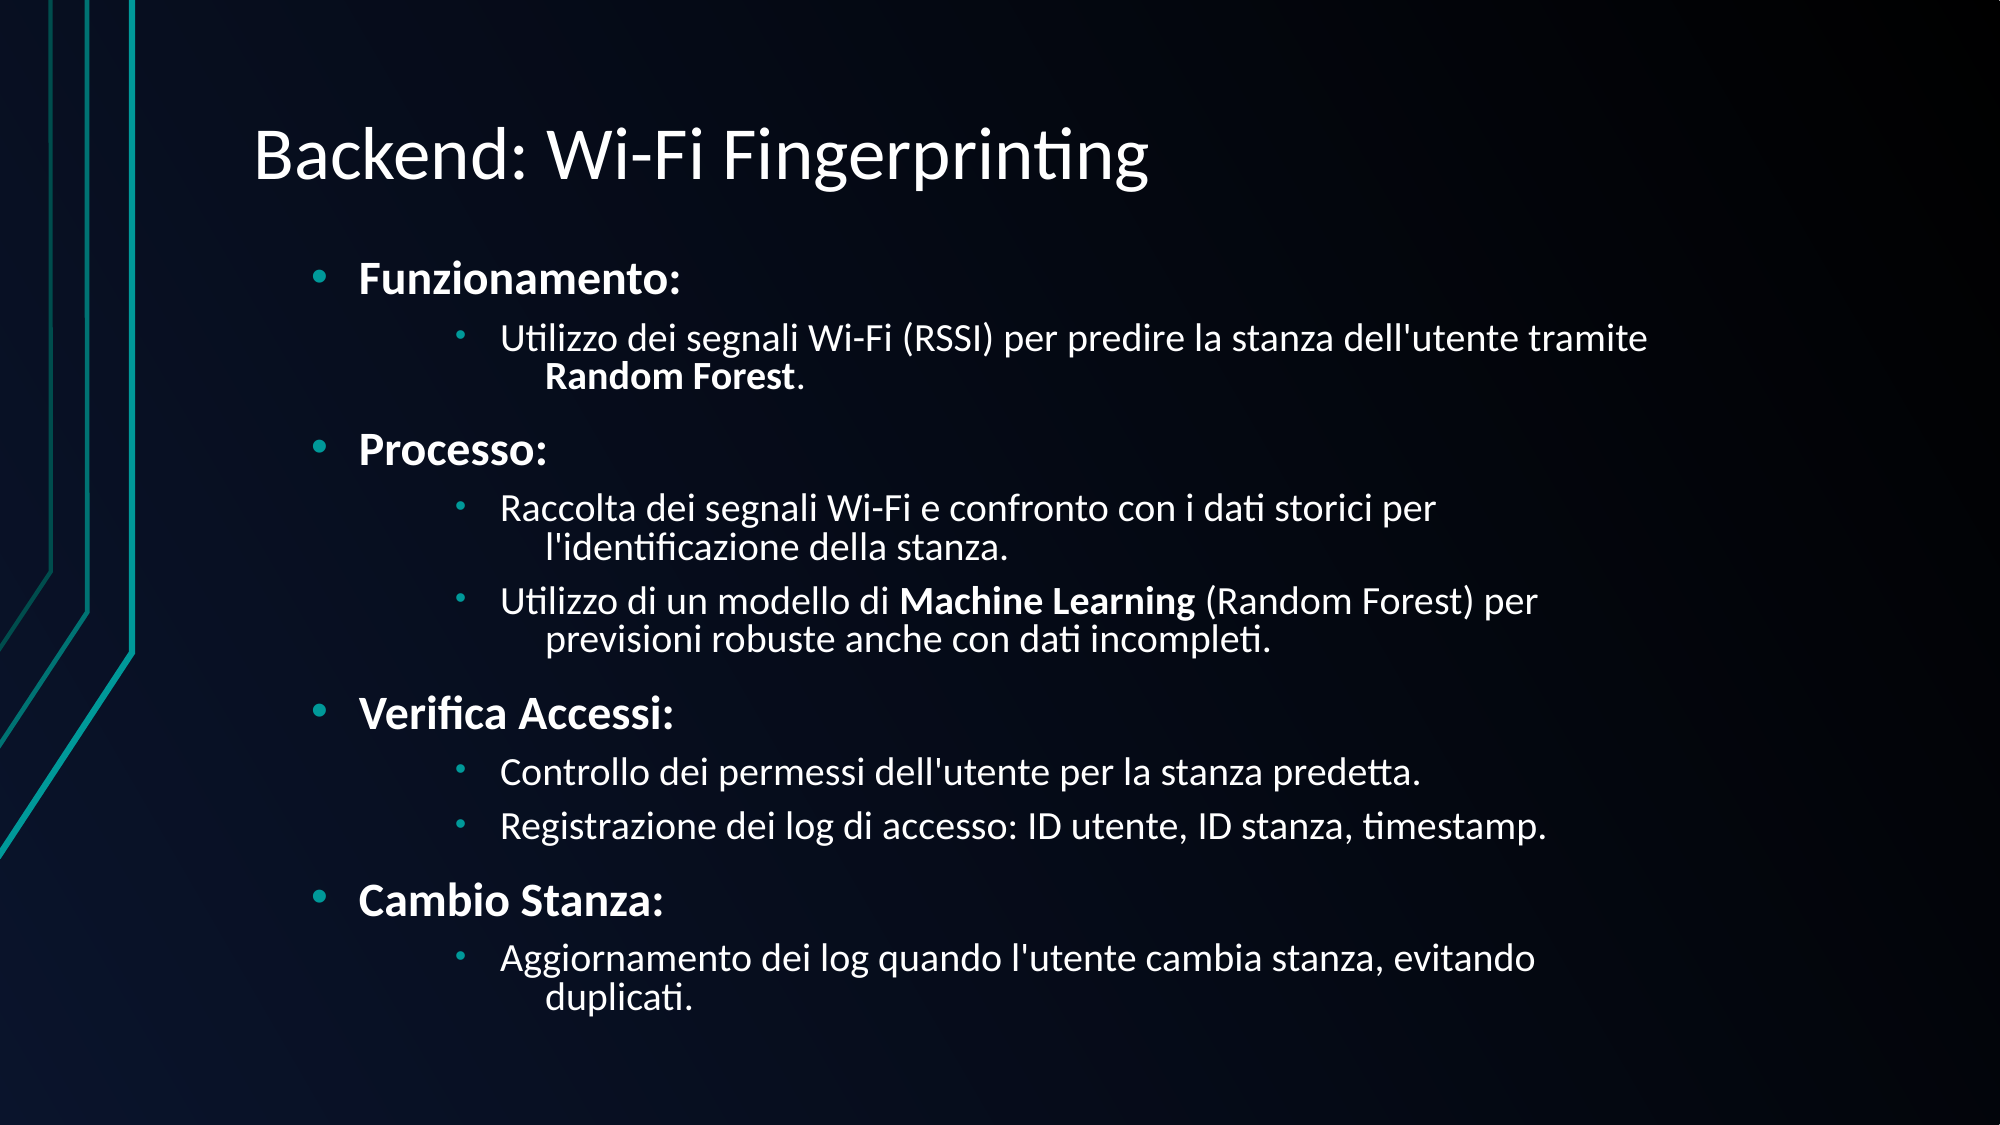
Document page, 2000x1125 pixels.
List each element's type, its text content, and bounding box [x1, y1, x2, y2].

text_box Backend: Wi-Fi Fingerprinting [238, 97, 1877, 204]
list Funzionamento: Utilizzo dei segnali Wi-Fi (RSSI) per predire la stanza dell'utente tramite Random Forest. Processo: Raccolta dei segnali Wi-Fi e confronto con i dati storici per l'identificazione della stanza. Utilizzo di un modello di Machine Learning (Random Forest) per previsioni robuste anche con dati incompleti. Verifica Accessi: Controllo dei permessi dell'utente per la stanza predetta. Registrazione dei log di accesso: ID utente, ID stanza, timestamp. Cambio Stanza: Aggiornamento dei log quando l'utente cambia stanza, evitando duplicati. [291, 248, 1709, 1028]
